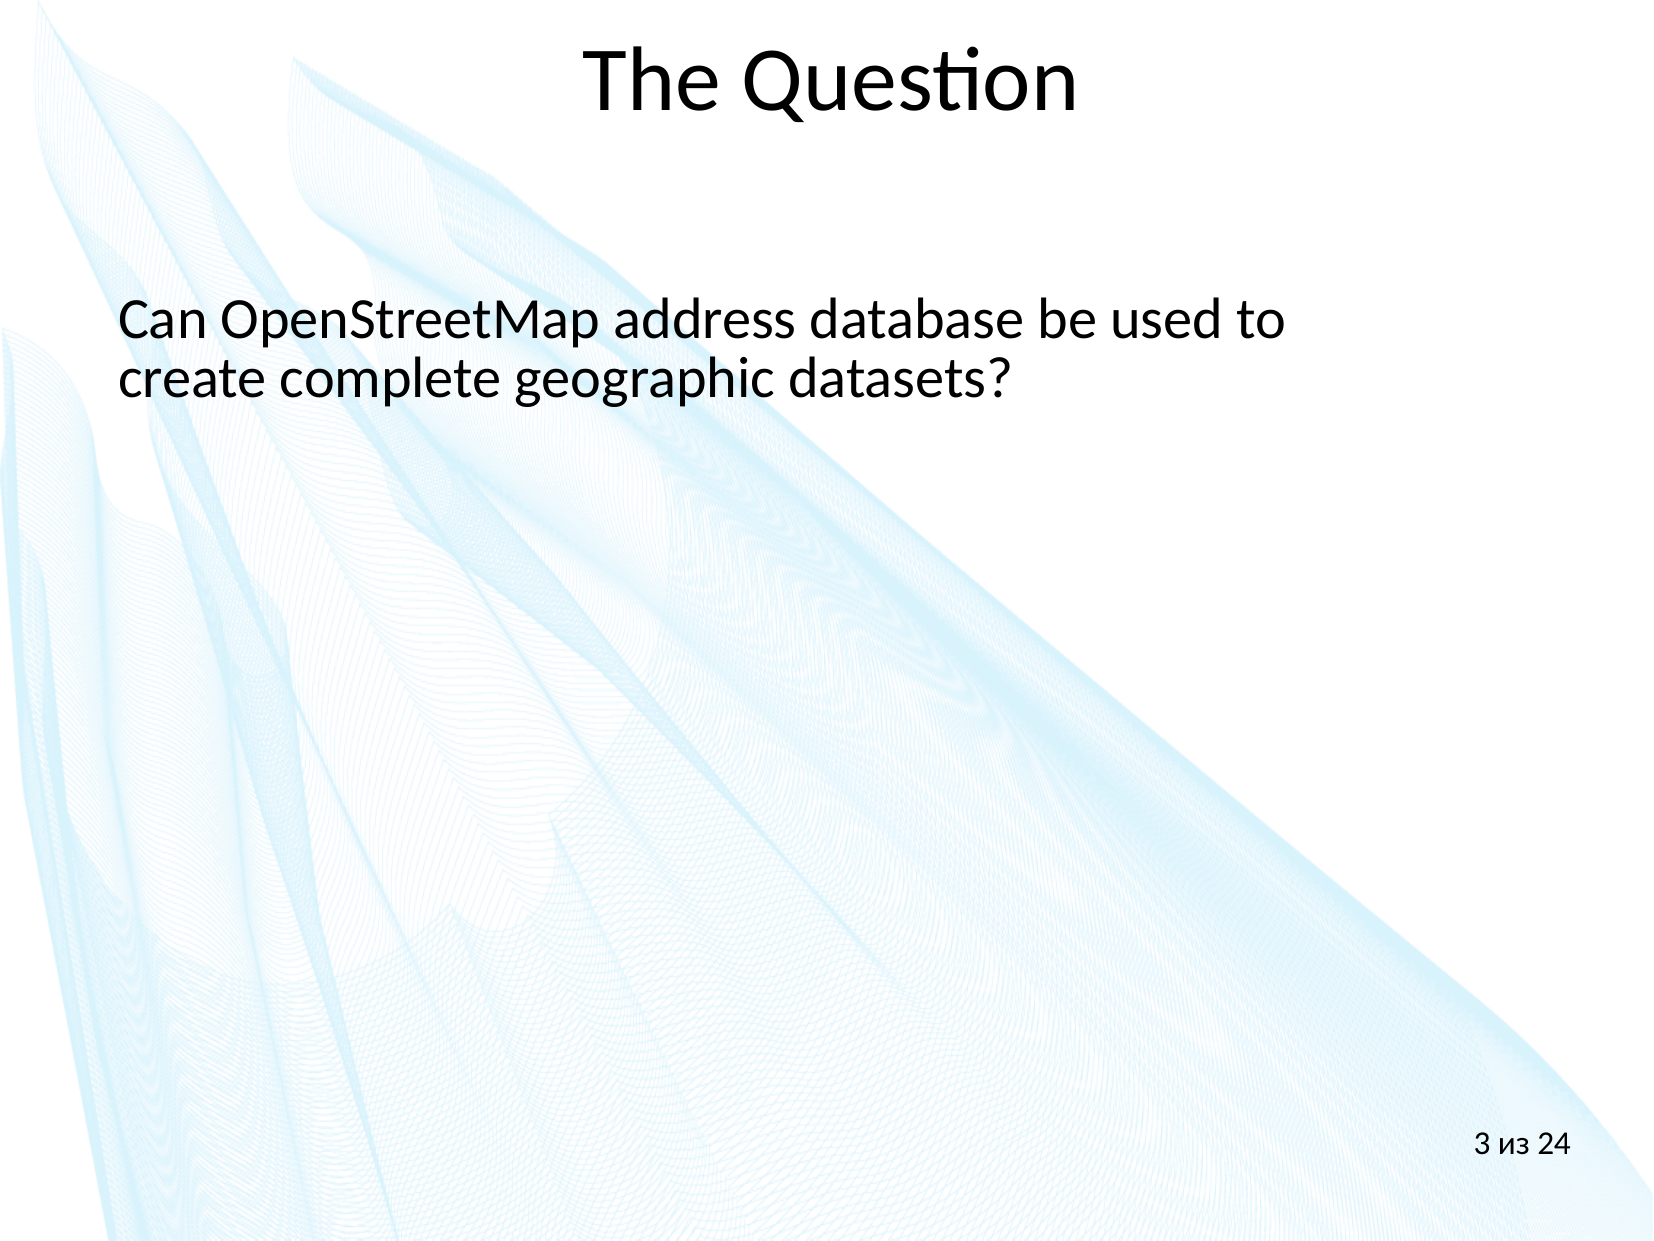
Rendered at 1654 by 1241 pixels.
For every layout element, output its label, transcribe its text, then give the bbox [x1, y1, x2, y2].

picture [0, 0, 1654, 1241]
list Can OpenStreetMap address database be used to create complete geographic datasets? [47, 295, 1347, 922]
title The Question [0, 0, 1648, 192]
